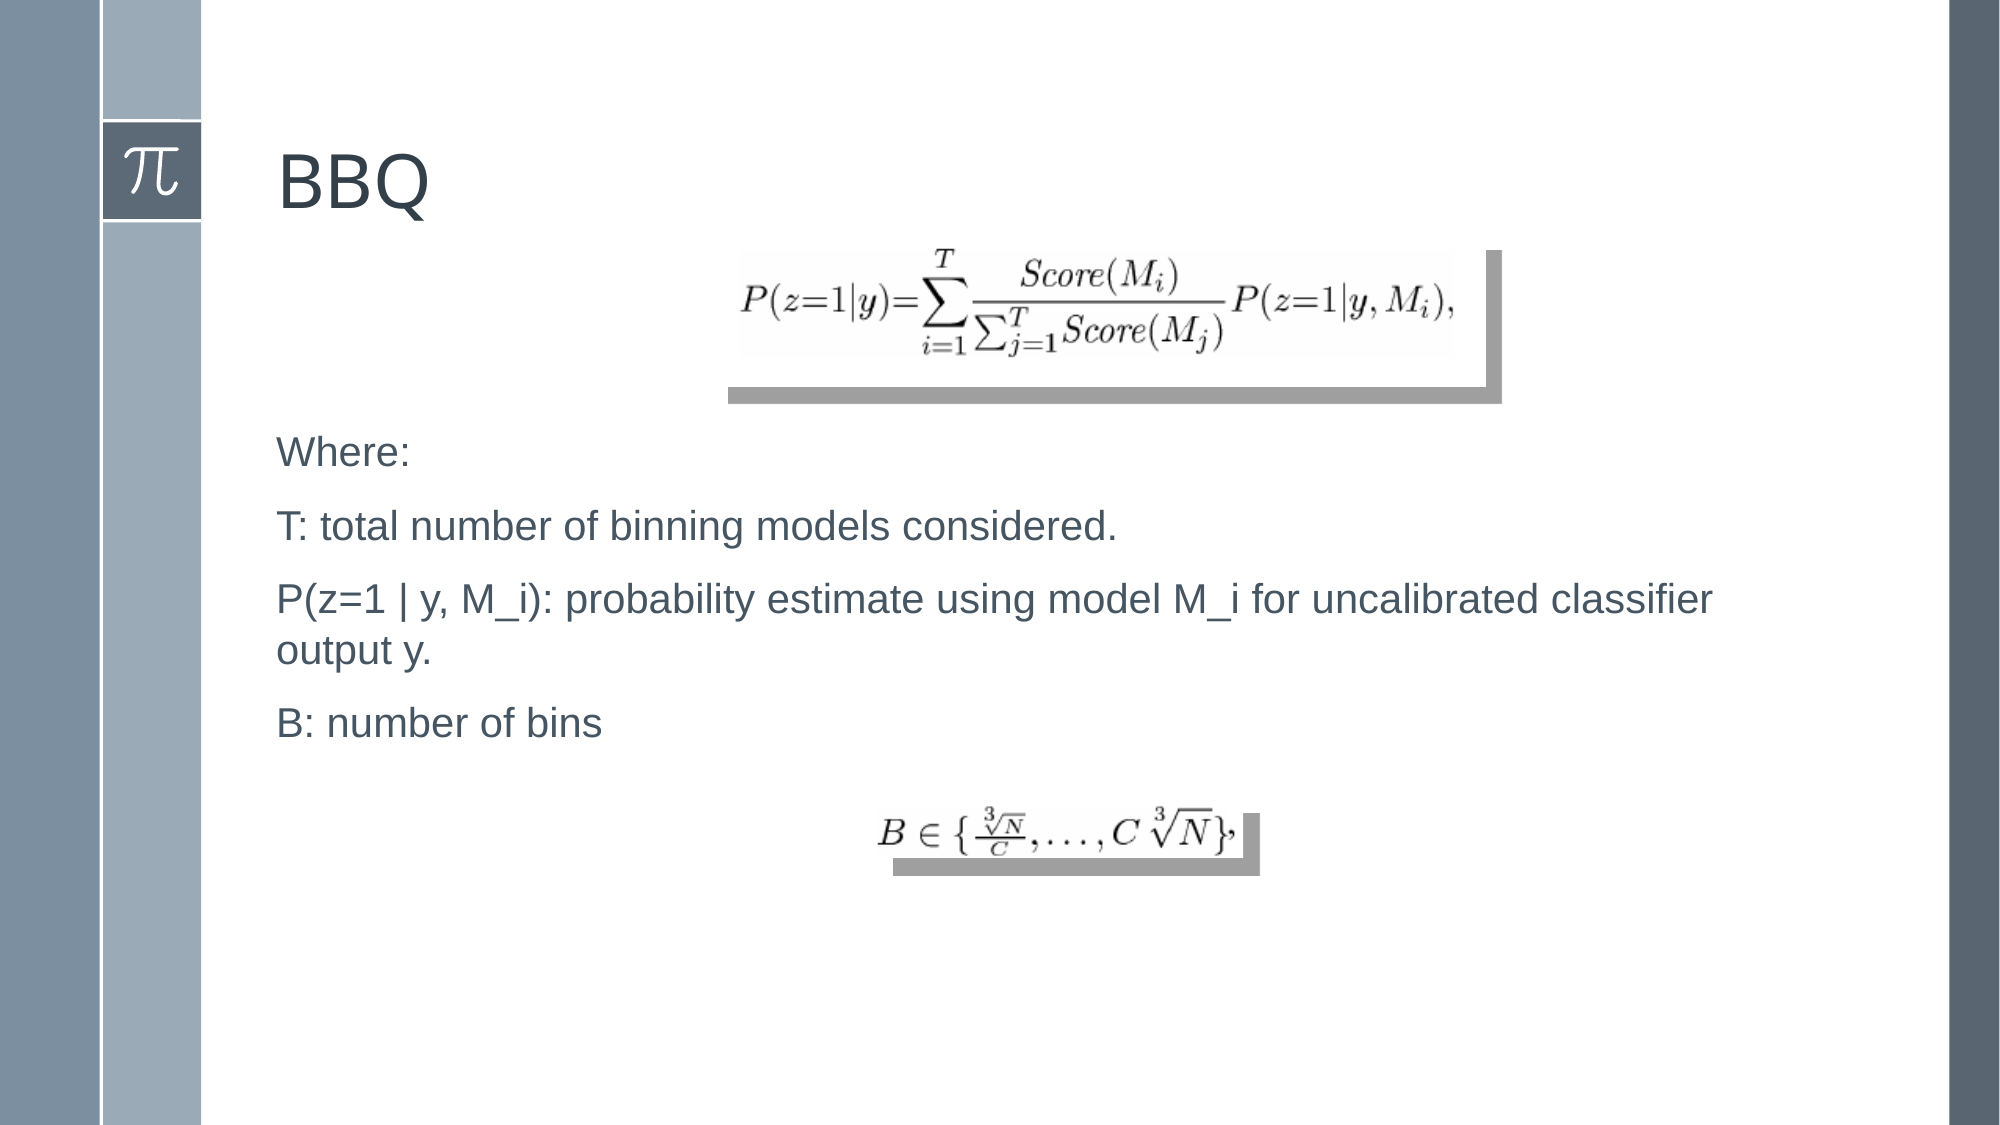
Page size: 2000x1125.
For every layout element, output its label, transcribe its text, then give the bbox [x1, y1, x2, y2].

text_box BBQ [261, 29, 1867, 233]
picture [875, 795, 1244, 858]
picture [710, 232, 1486, 388]
text_box Where: T: total number of binning models considered. P(z=1 | y, M_i): probability estimate using model M_i for uncalibrated classifier output y. B: number of bins [261, 262, 1845, 1013]
